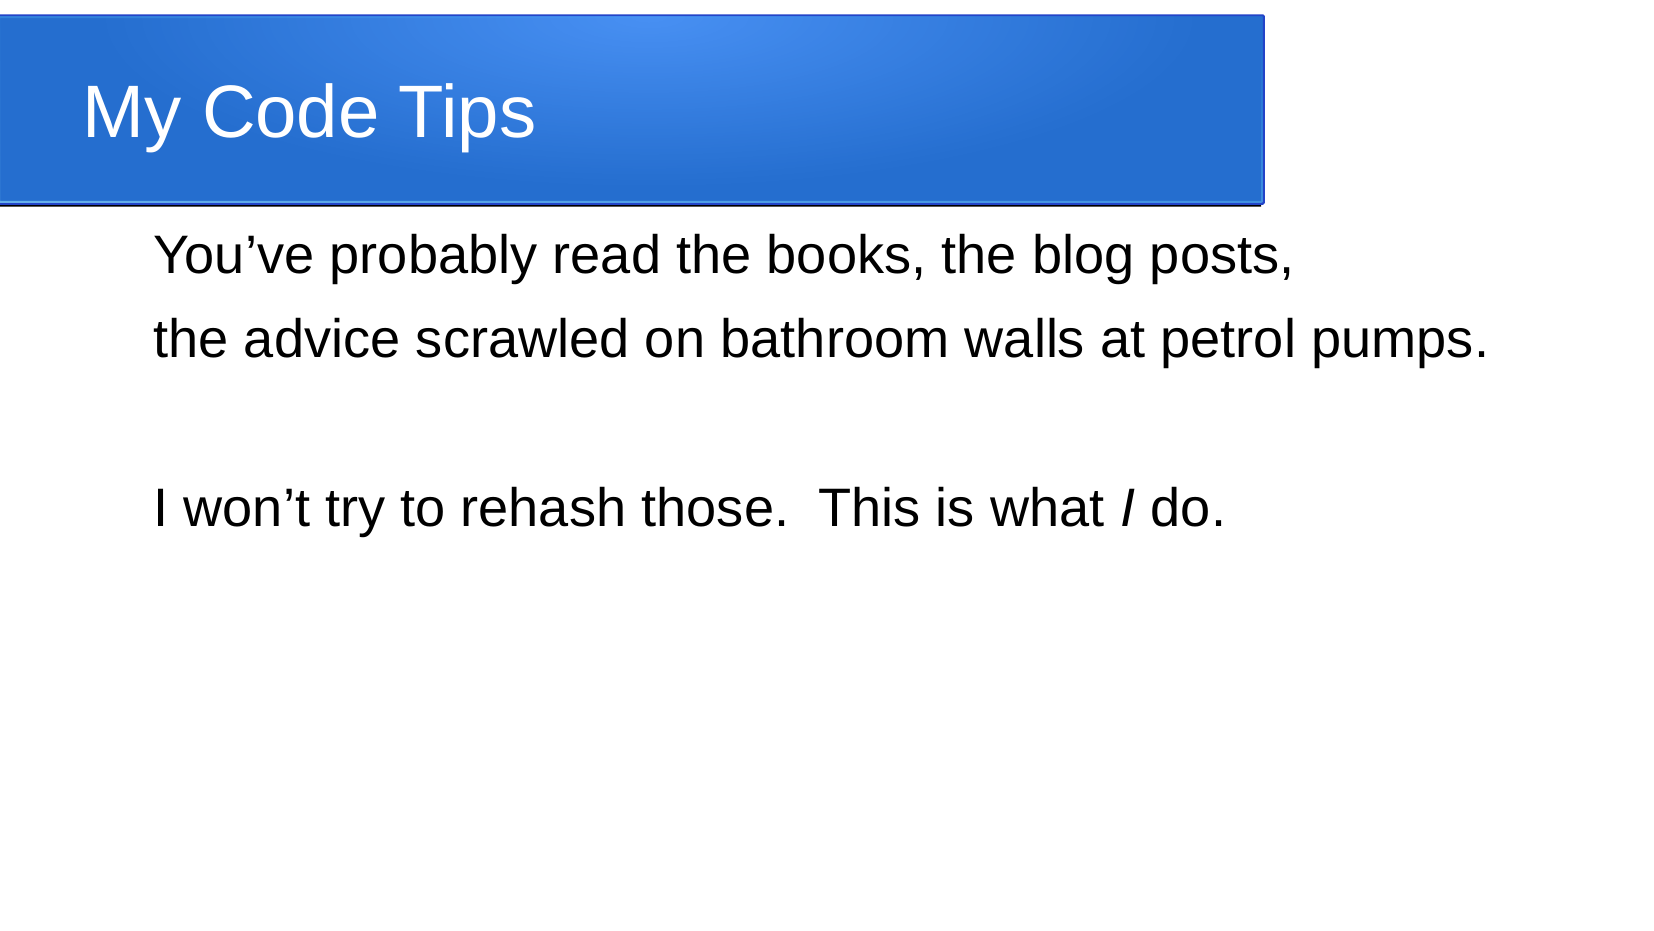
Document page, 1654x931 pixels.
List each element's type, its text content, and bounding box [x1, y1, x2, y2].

title My Code Tips [82, 35, 1235, 189]
list You’ve probably read the books, the blog posts, the advice scrawled on bathroom walls at petrol pumps. I won’t try to rehash those. This is what I do. [82, 224, 1571, 764]
